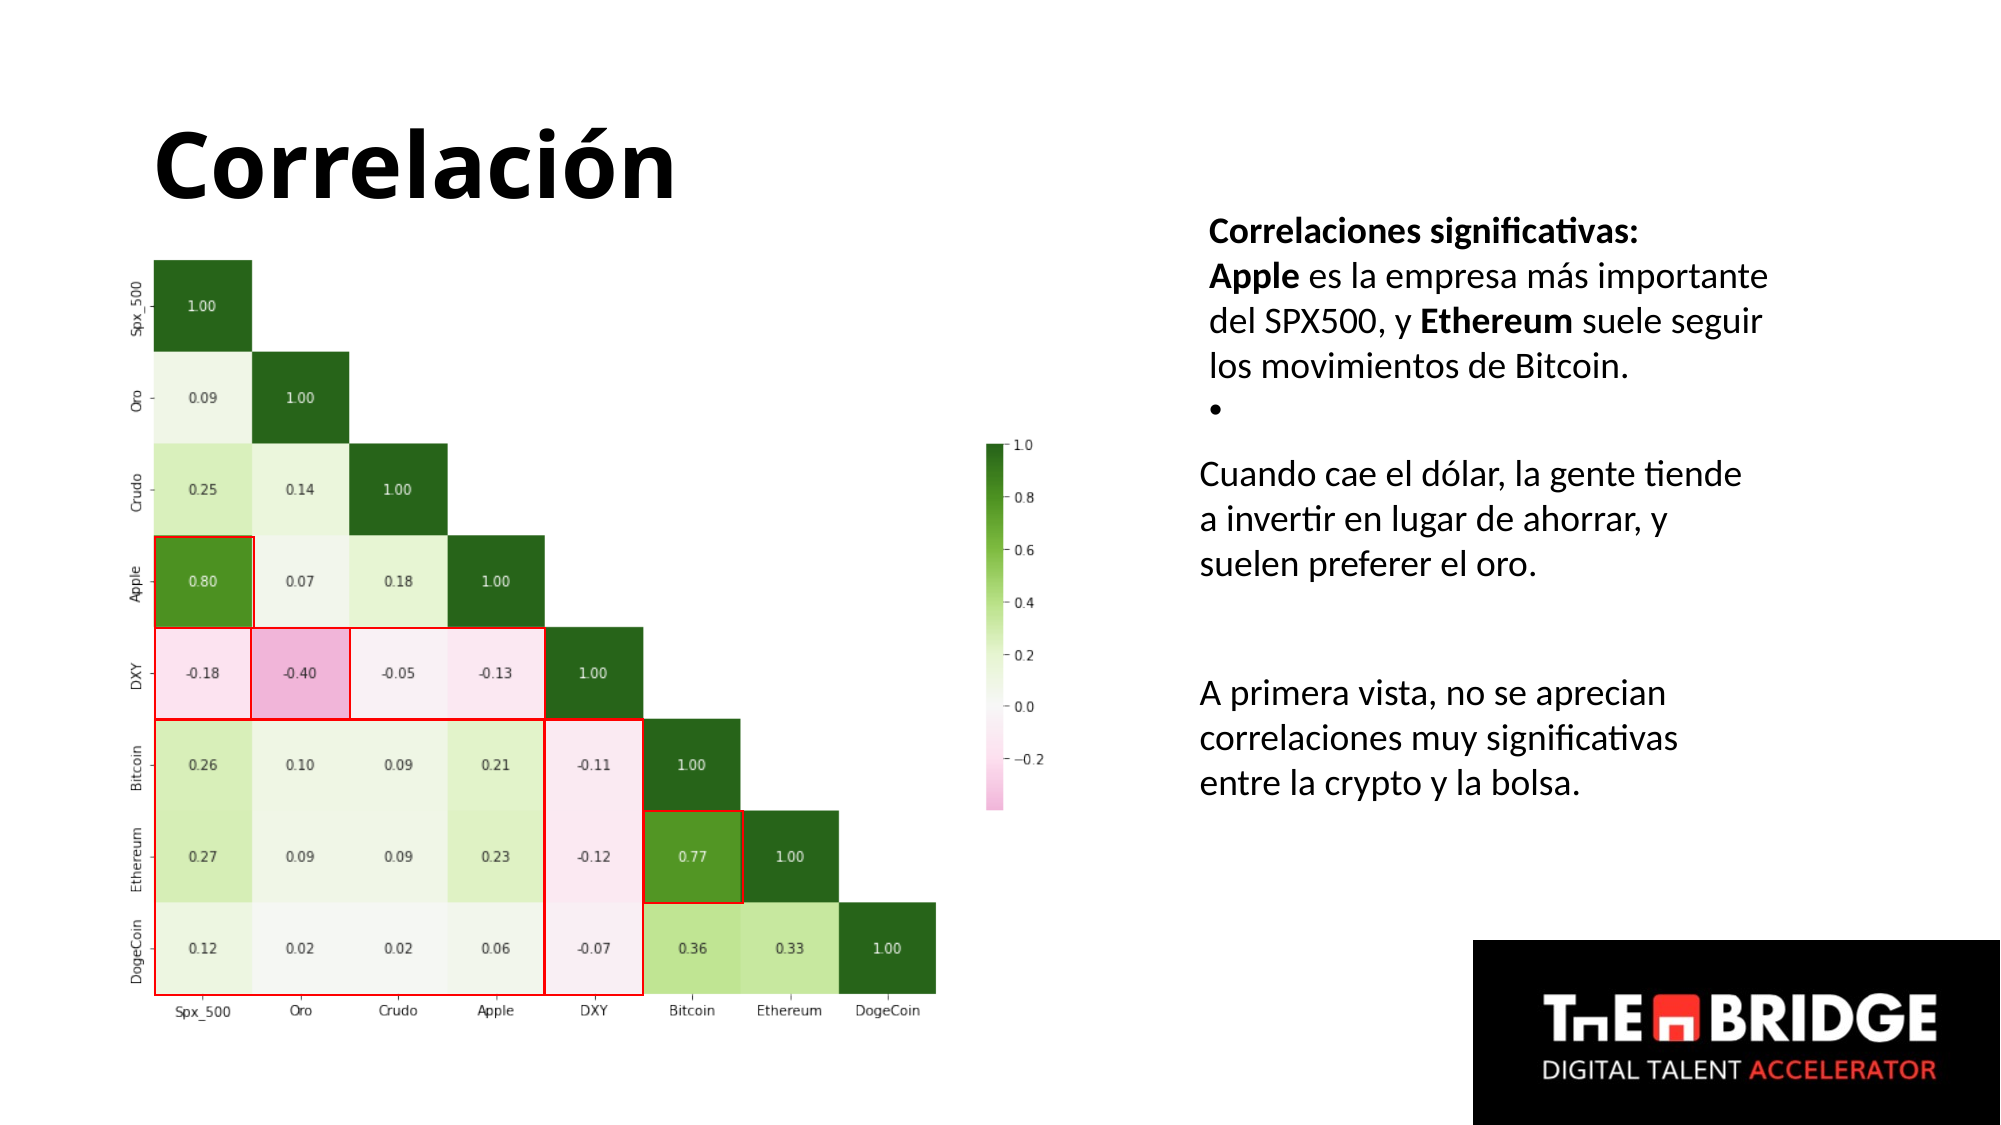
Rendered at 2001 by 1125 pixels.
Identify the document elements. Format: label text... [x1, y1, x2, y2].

text_box Correlaciones significativas: Apple es la empresa más importante del SPX500, y Ethereum suele seguir los movimientos de Bitcoin. [1194, 199, 1822, 533]
text_box A primera vista, no se aprecian correlaciones muy significativas entre la crypto y la bolsa. [1184, 660, 1712, 813]
picture [1473, 940, 2000, 1125]
picture [120, 253, 1055, 1028]
title Correlación [137, 59, 1863, 278]
text_box Cuando cae el dólar, la gente tiende a invertir en lugar de ahorrar, y suelen preferer el oro. [1184, 441, 1762, 593]
